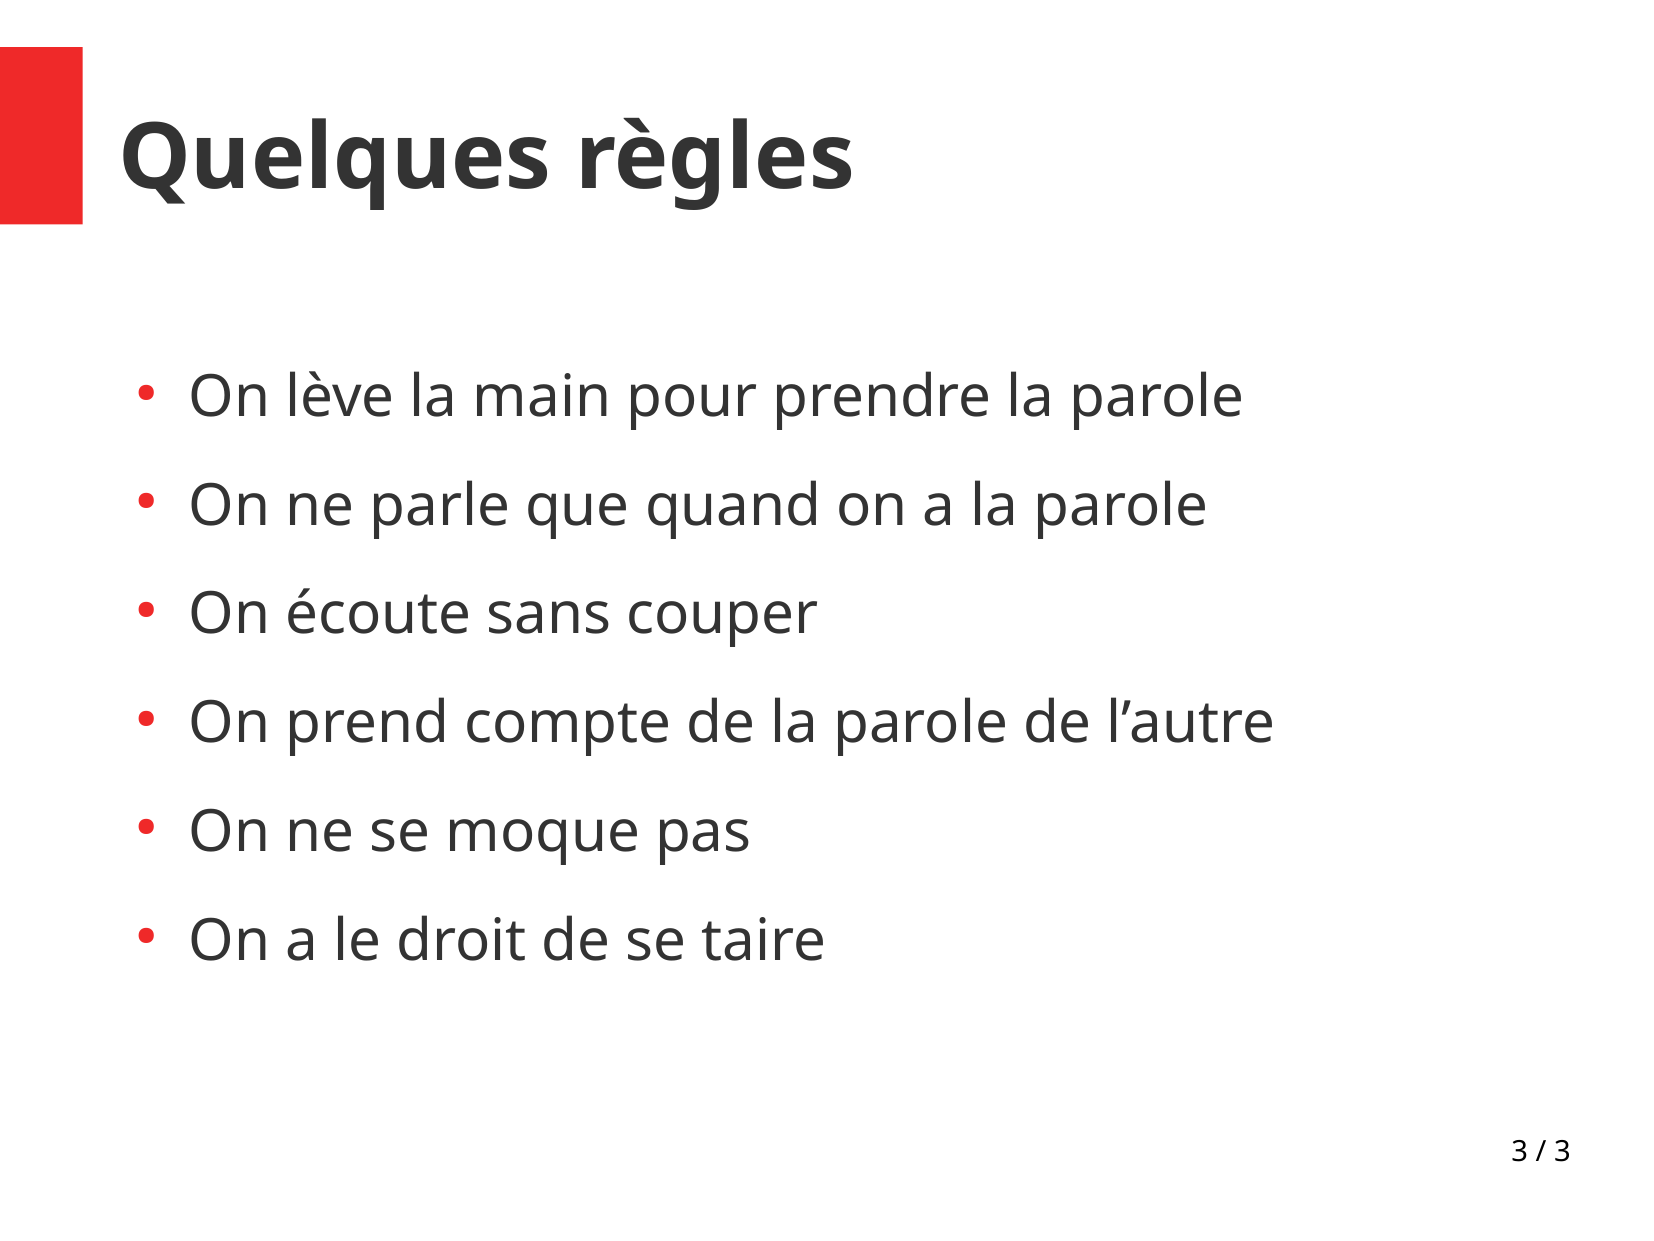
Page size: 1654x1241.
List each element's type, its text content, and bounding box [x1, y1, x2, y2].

list On lève la main pour prendre la parole On ne parle que quand on a la parole On écoute sans couper On prend compte de la parole de l’autre On ne se moque pas On a le droit de se taire [118, 354, 1536, 1074]
title Quelques règles [118, 49, 1571, 257]
